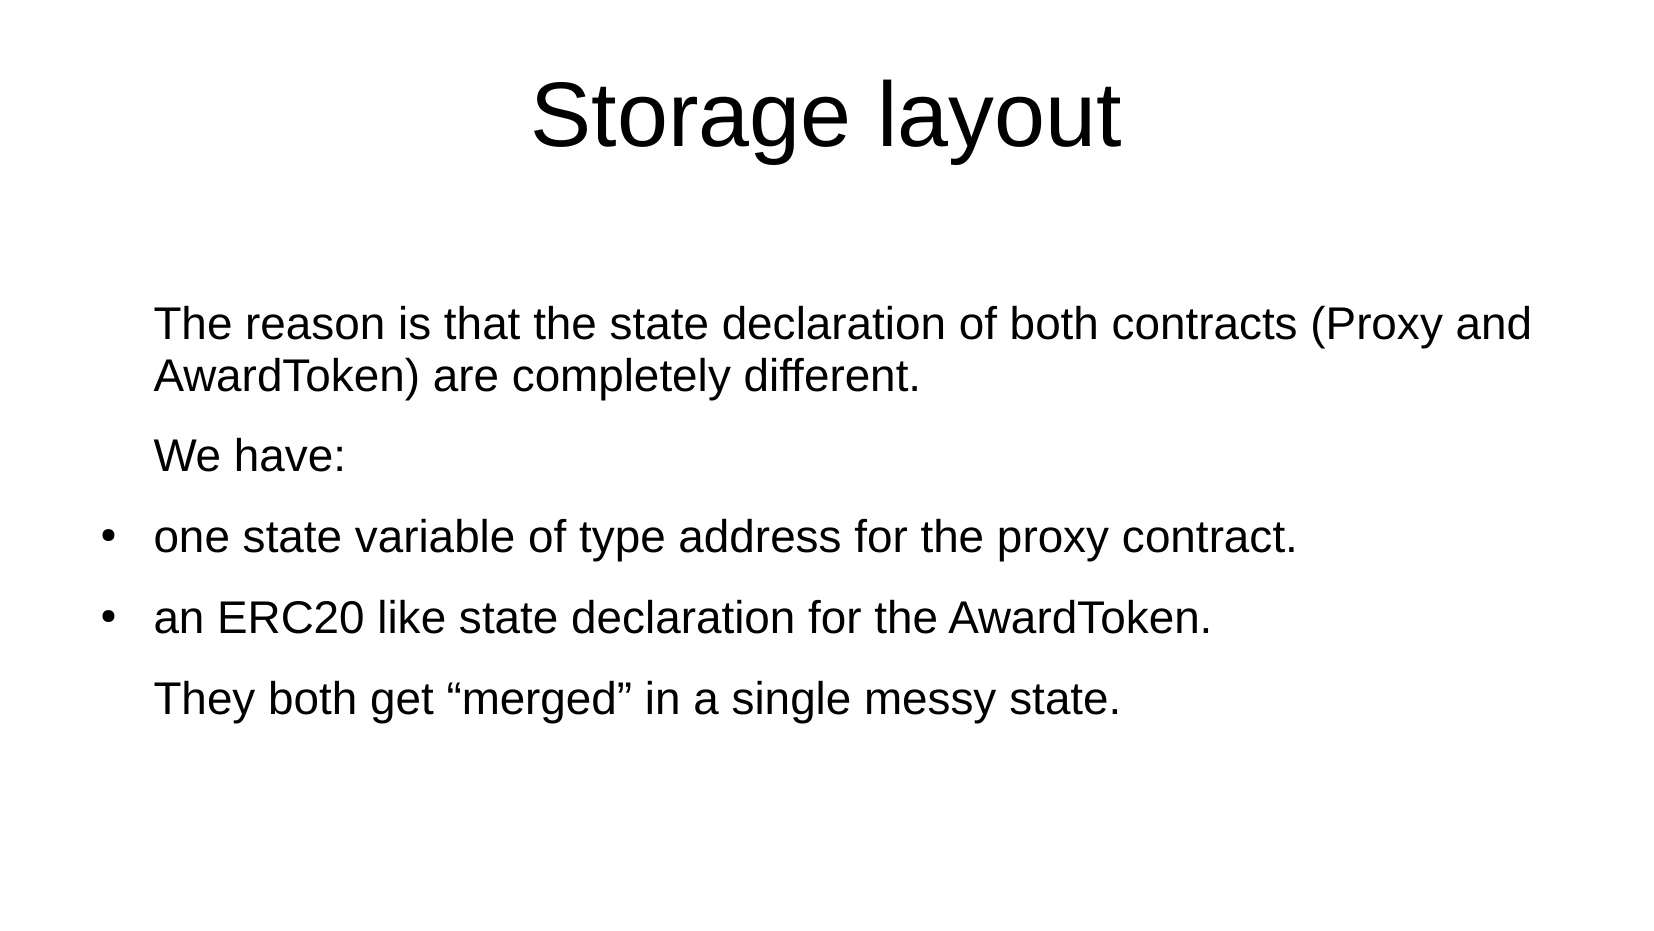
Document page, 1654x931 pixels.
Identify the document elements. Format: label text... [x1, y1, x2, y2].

title Storage layout [82, 37, 1571, 193]
list The reason is that the state declaration of both contracts (Proxy and AwardToken) are completely different. We have: one state variable of type address for the proxy contract. an ERC20 like state declaration for the AwardToken. They both get “merged” in a single messy state. [82, 217, 1571, 758]
